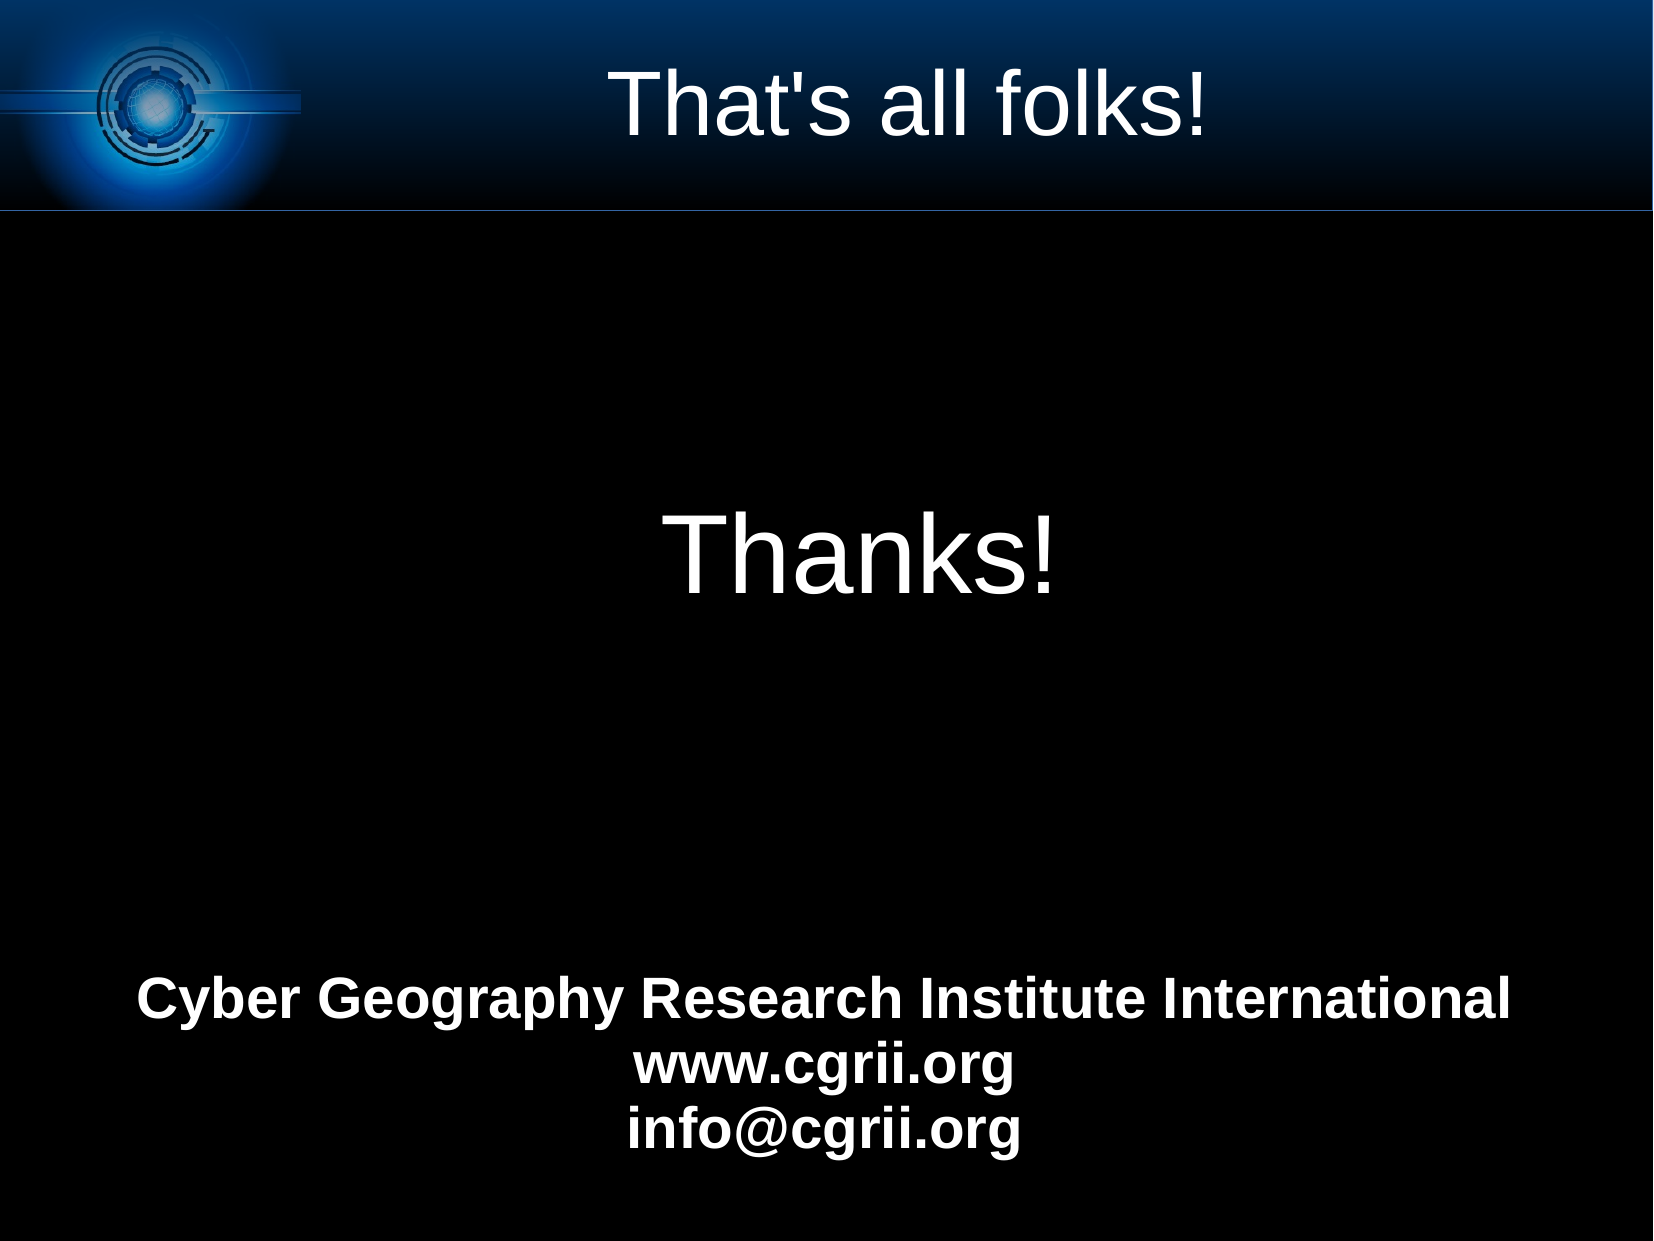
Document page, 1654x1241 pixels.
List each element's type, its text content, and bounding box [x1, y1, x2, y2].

list Thanks! [81, 492, 1569, 643]
picture [0, 87, 301, 210]
title Cyber Geography Research Institute International www.cgrii.org info@cgrii.org [45, 965, 1606, 1162]
title That's all folks! [165, 0, 1653, 208]
